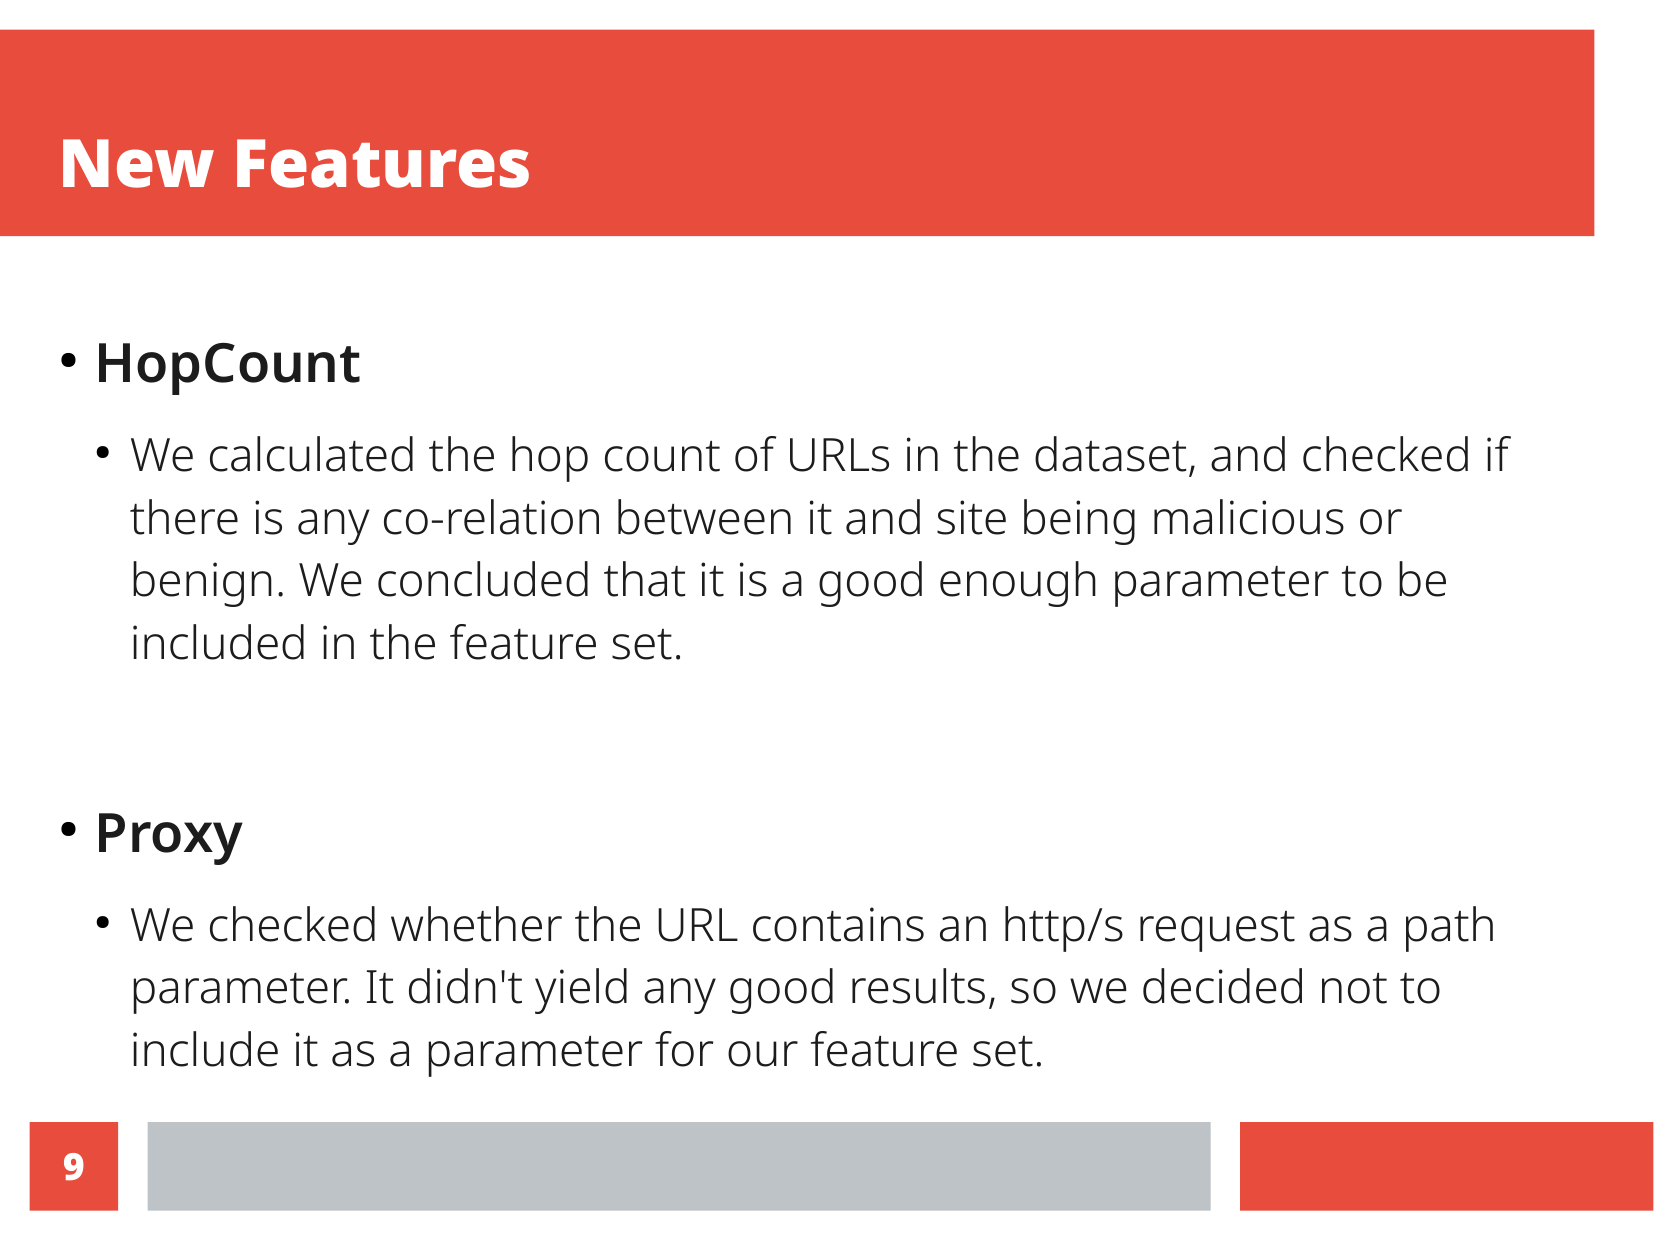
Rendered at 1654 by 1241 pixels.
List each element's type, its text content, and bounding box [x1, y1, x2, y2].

list HopCount We calculated the hop count of URLs in the dataset, and checked if there is any co-relation between it and site being malicious or benign. We concluded that it is a good enough parameter to be included in the feature set. Proxy We checked whether the URL contains an http/s request as a path parameter. It didn't yield any good results, so we decided not to include it as a parameter for our feature set. [59, 324, 1565, 1093]
title New Features [59, 59, 1595, 207]
